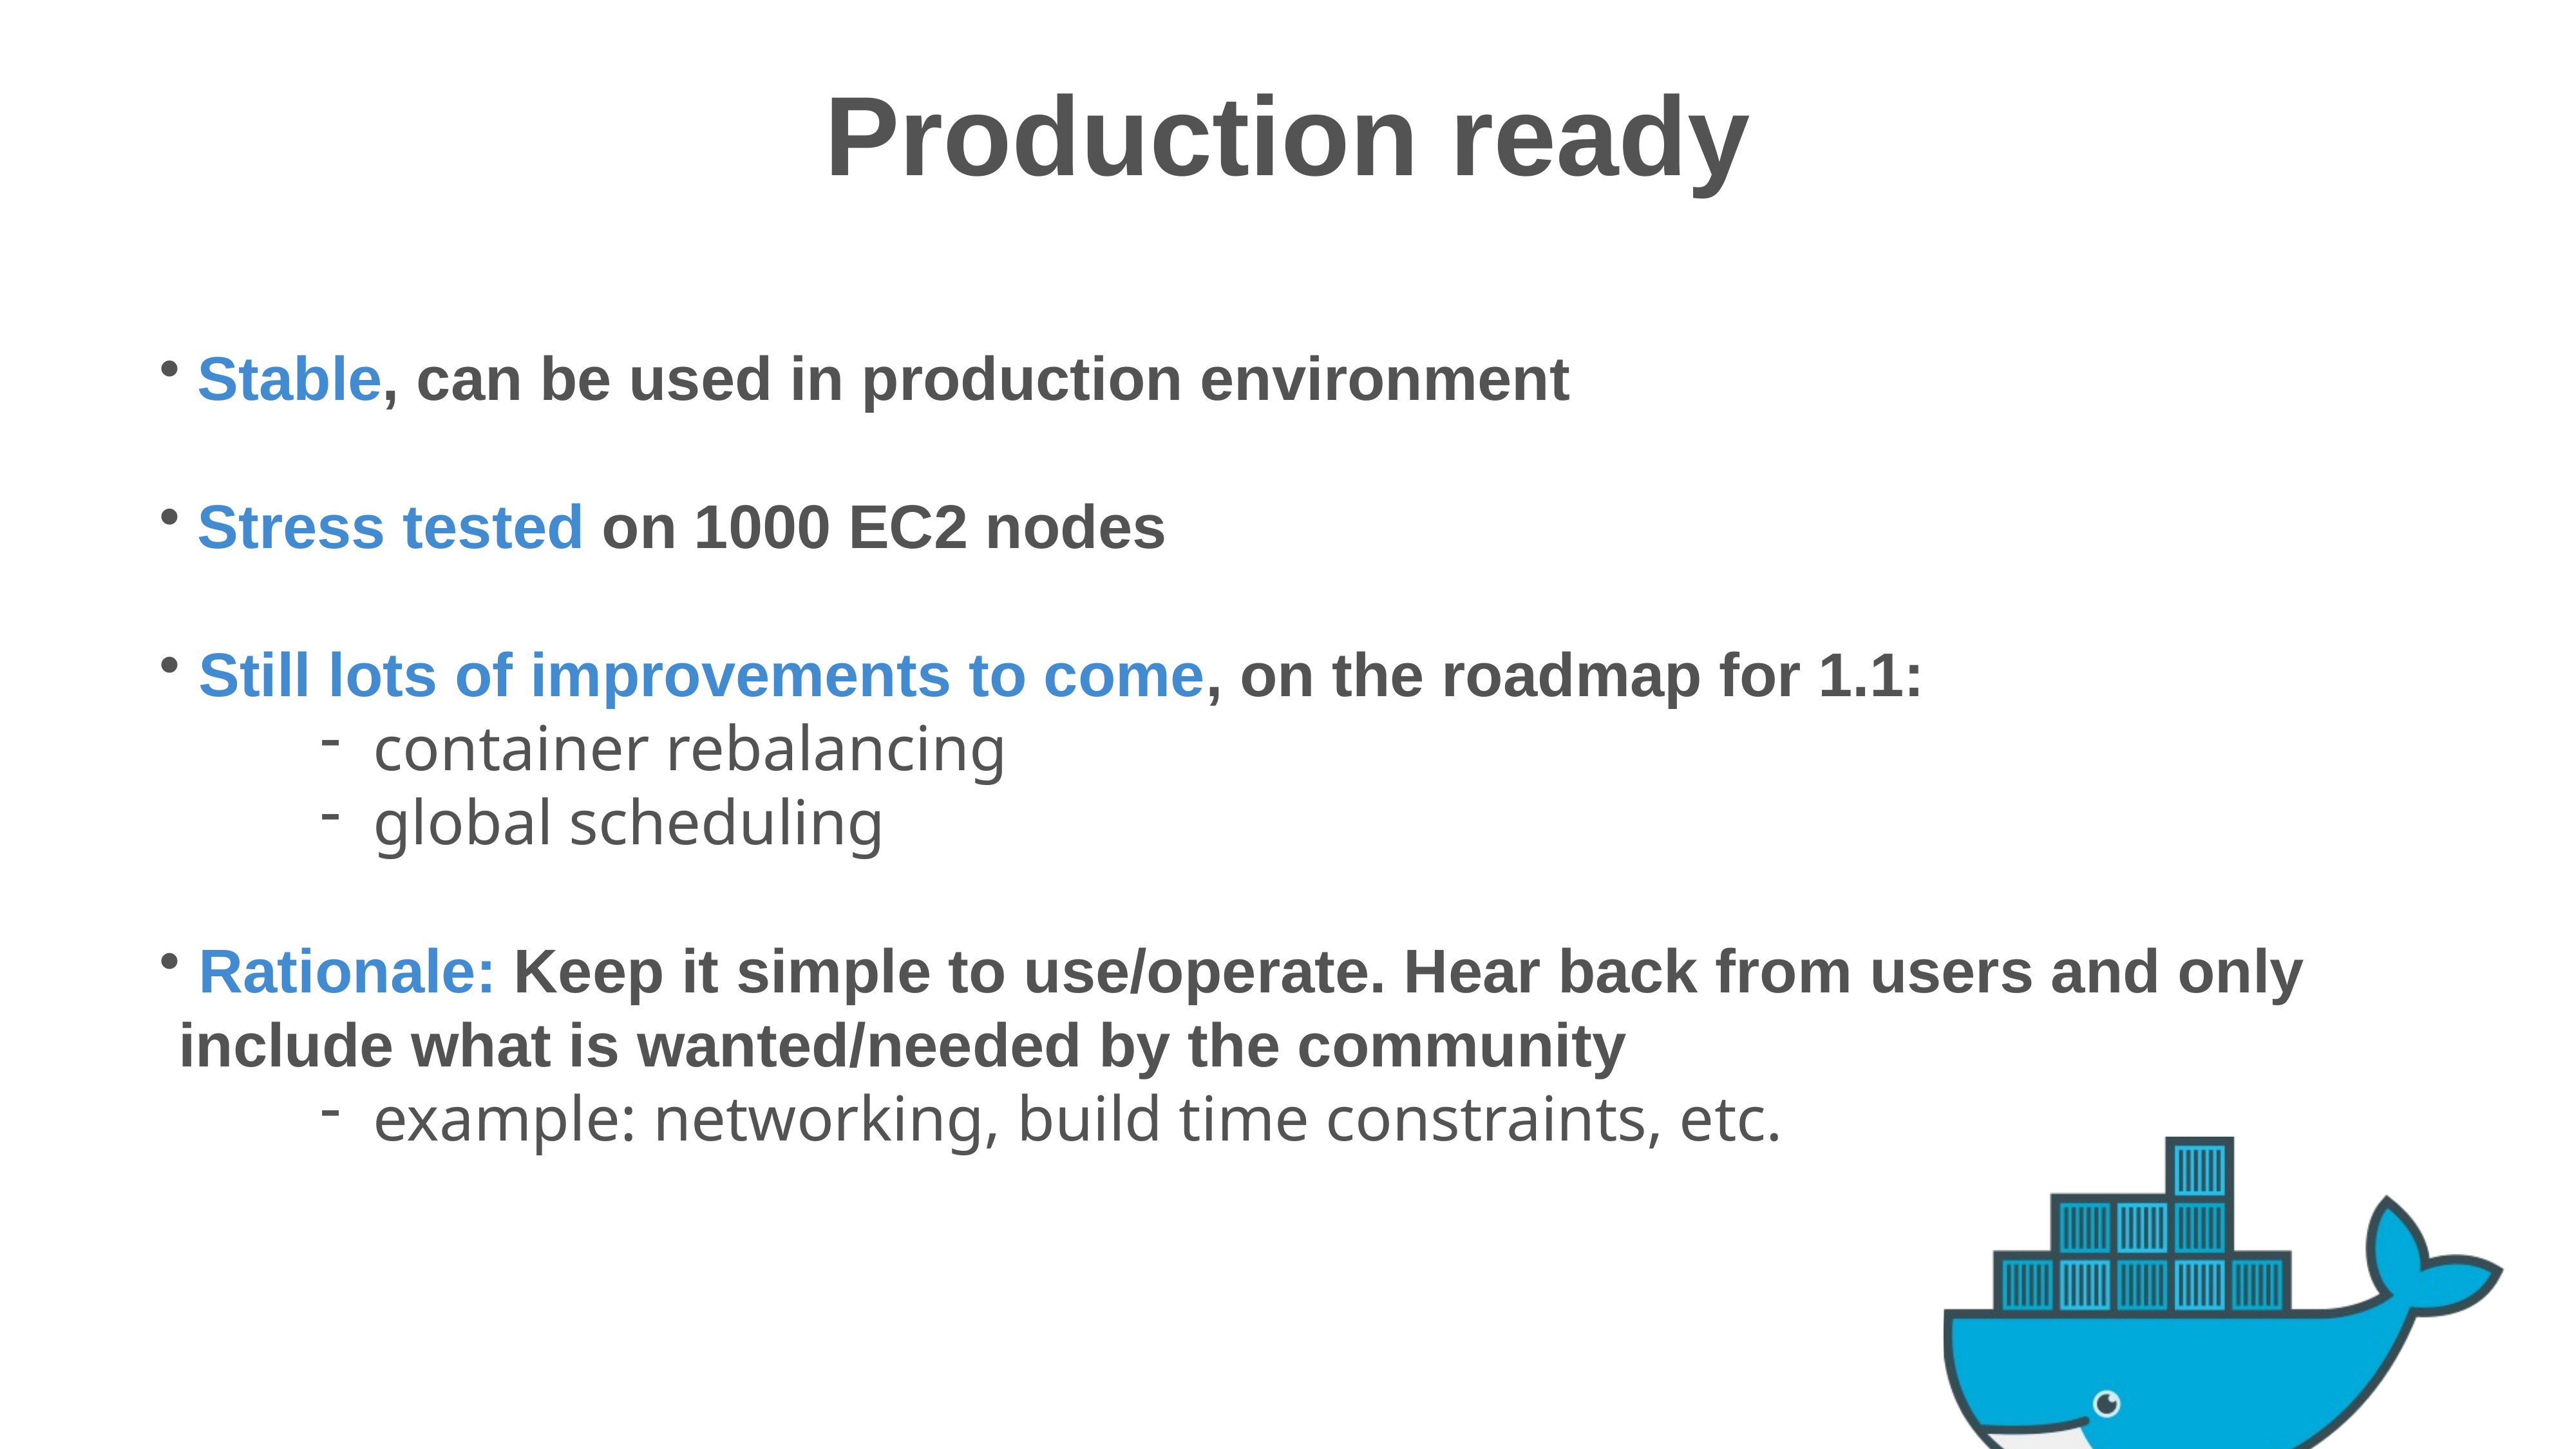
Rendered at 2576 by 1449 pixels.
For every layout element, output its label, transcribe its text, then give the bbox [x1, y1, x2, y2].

text_box Production ready [379, 73, 2197, 258]
text_box Stable, can be used in production environment Stress tested on 1000 EC2 nodes Still lots of improvements to come, on the roadmap for 1.1: container rebalancing global scheduling Rationale: Keep it simple to use/operate. Hear back from users and only include what is wanted/needed by the community example: networking, build time constraints, etc. [159, 338, 2417, 1234]
picture [1943, 1234, 2393, 1449]
picture [2292, 1137, 2505, 1449]
picture [2092, 1389, 2121, 1418]
